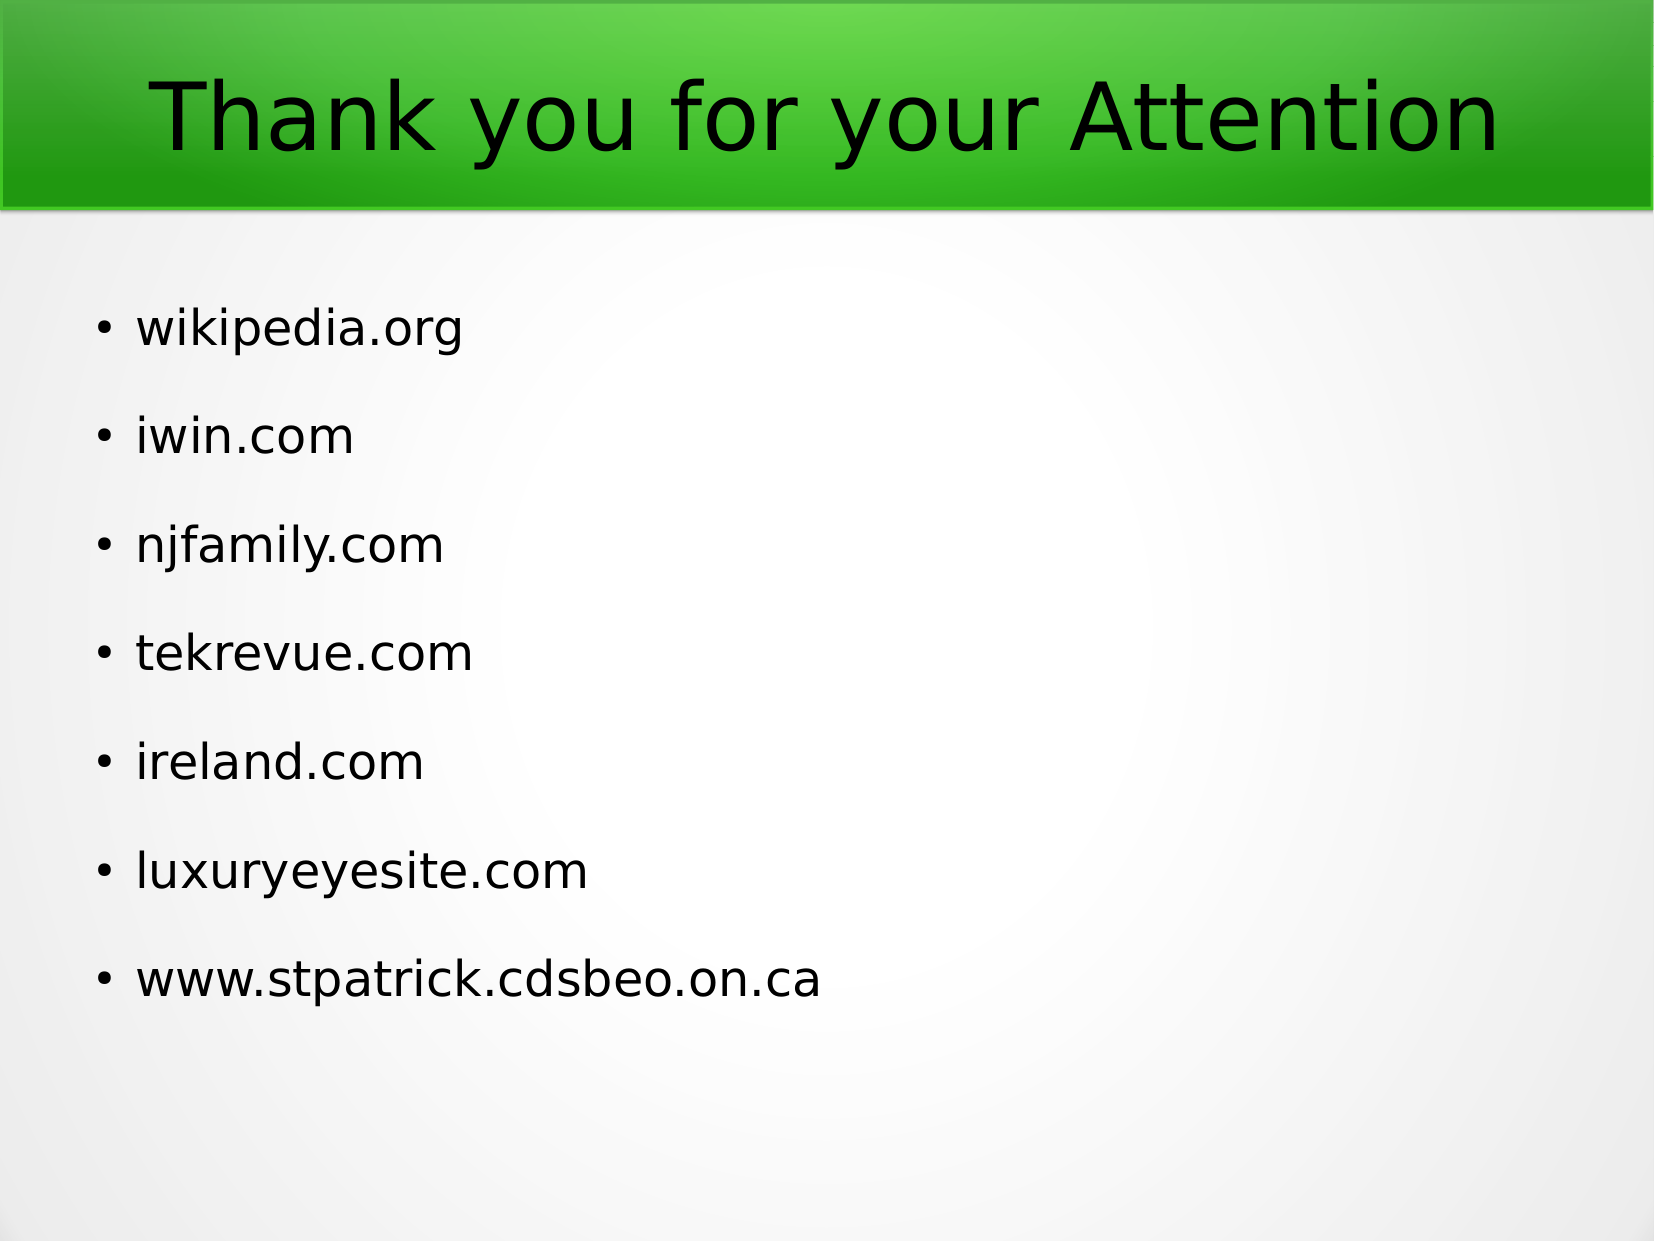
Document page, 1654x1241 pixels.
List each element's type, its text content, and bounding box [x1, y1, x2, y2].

list wikipedia.org iwin.com njfamily.com tekrevue.com ireland.com luxuryeyesite.com www.stpatrick.cdsbeo.on.ca [82, 299, 1571, 1019]
title Thank you for your Attention [82, 47, 1571, 189]
